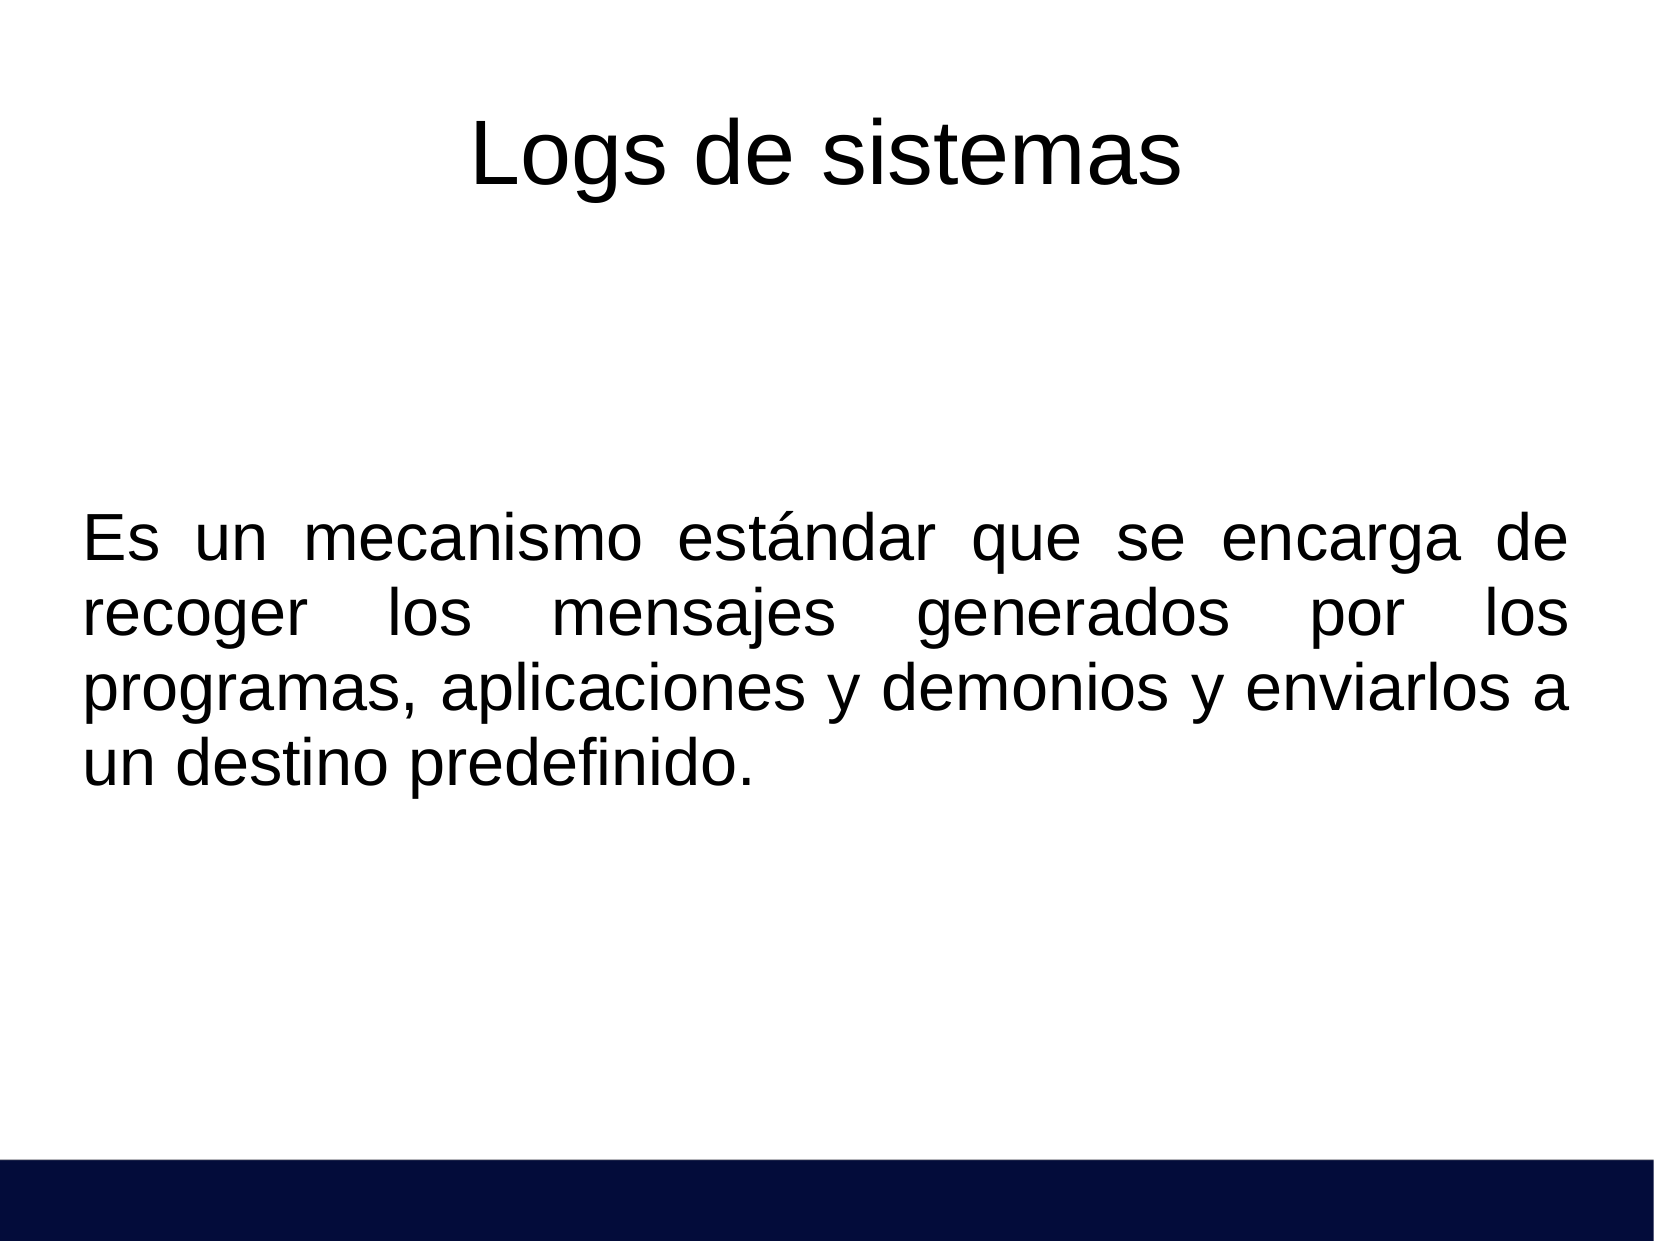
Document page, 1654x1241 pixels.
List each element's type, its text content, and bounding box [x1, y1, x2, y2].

title Logs de sistemas [82, 49, 1571, 257]
subtitle Es un mecanismo estándar que se encarga de recoger los mensajes generados por los programas, aplicaciones y demonios y enviarlos a un destino predefinido. [82, 290, 1571, 1010]
picture [0, 0, 1654, 1241]
